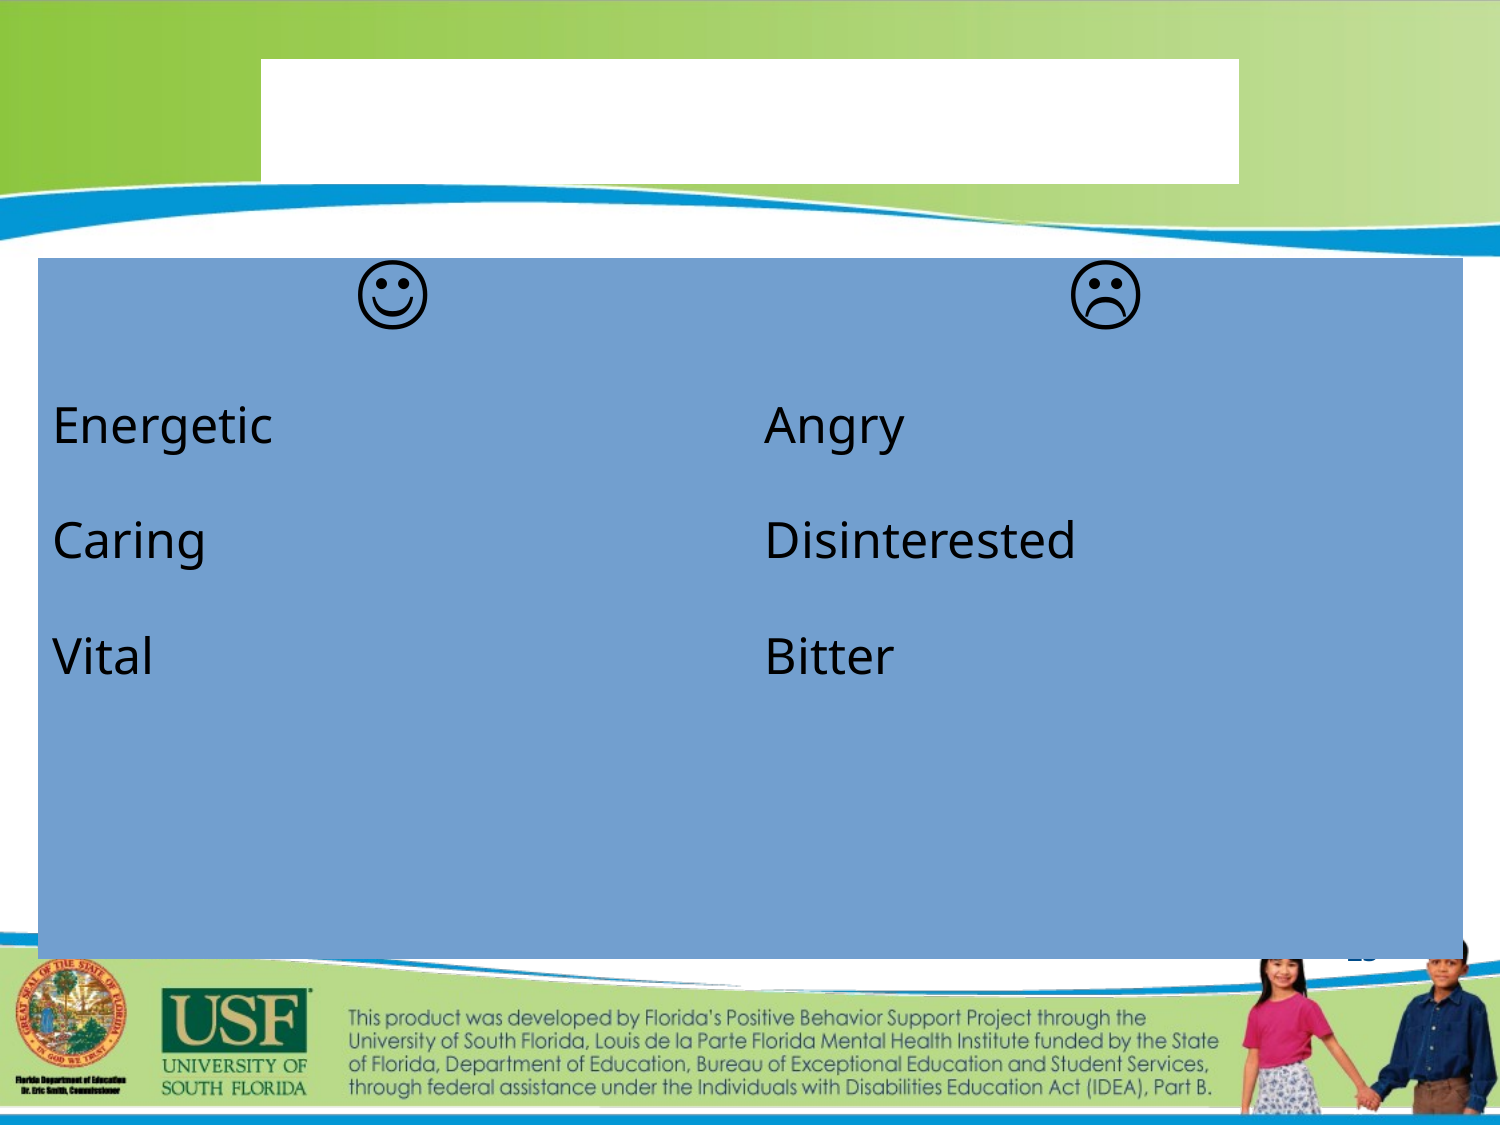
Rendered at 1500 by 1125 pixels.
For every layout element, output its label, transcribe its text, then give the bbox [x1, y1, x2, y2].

table_header  [750, 258, 1463, 383]
table_cell [750, 729, 1463, 844]
table_cell Bitter [750, 613, 1463, 729]
table_cell Energetic [38, 383, 750, 498]
table_cell Caring [38, 498, 750, 613]
table_header  [38, 258, 750, 383]
table_cell Angry [750, 383, 1463, 498]
table_cell Disinterested [750, 498, 1463, 613]
table_cell [38, 729, 750, 844]
picture [0, 928, 38, 934]
picture [0, 0, 1500, 258]
title Choose Your Attitude [37, 14, 1463, 225]
table_cell [38, 844, 750, 959]
table_cell Vital [38, 613, 750, 729]
picture [0, 928, 1500, 1116]
table_cell [750, 844, 1463, 959]
